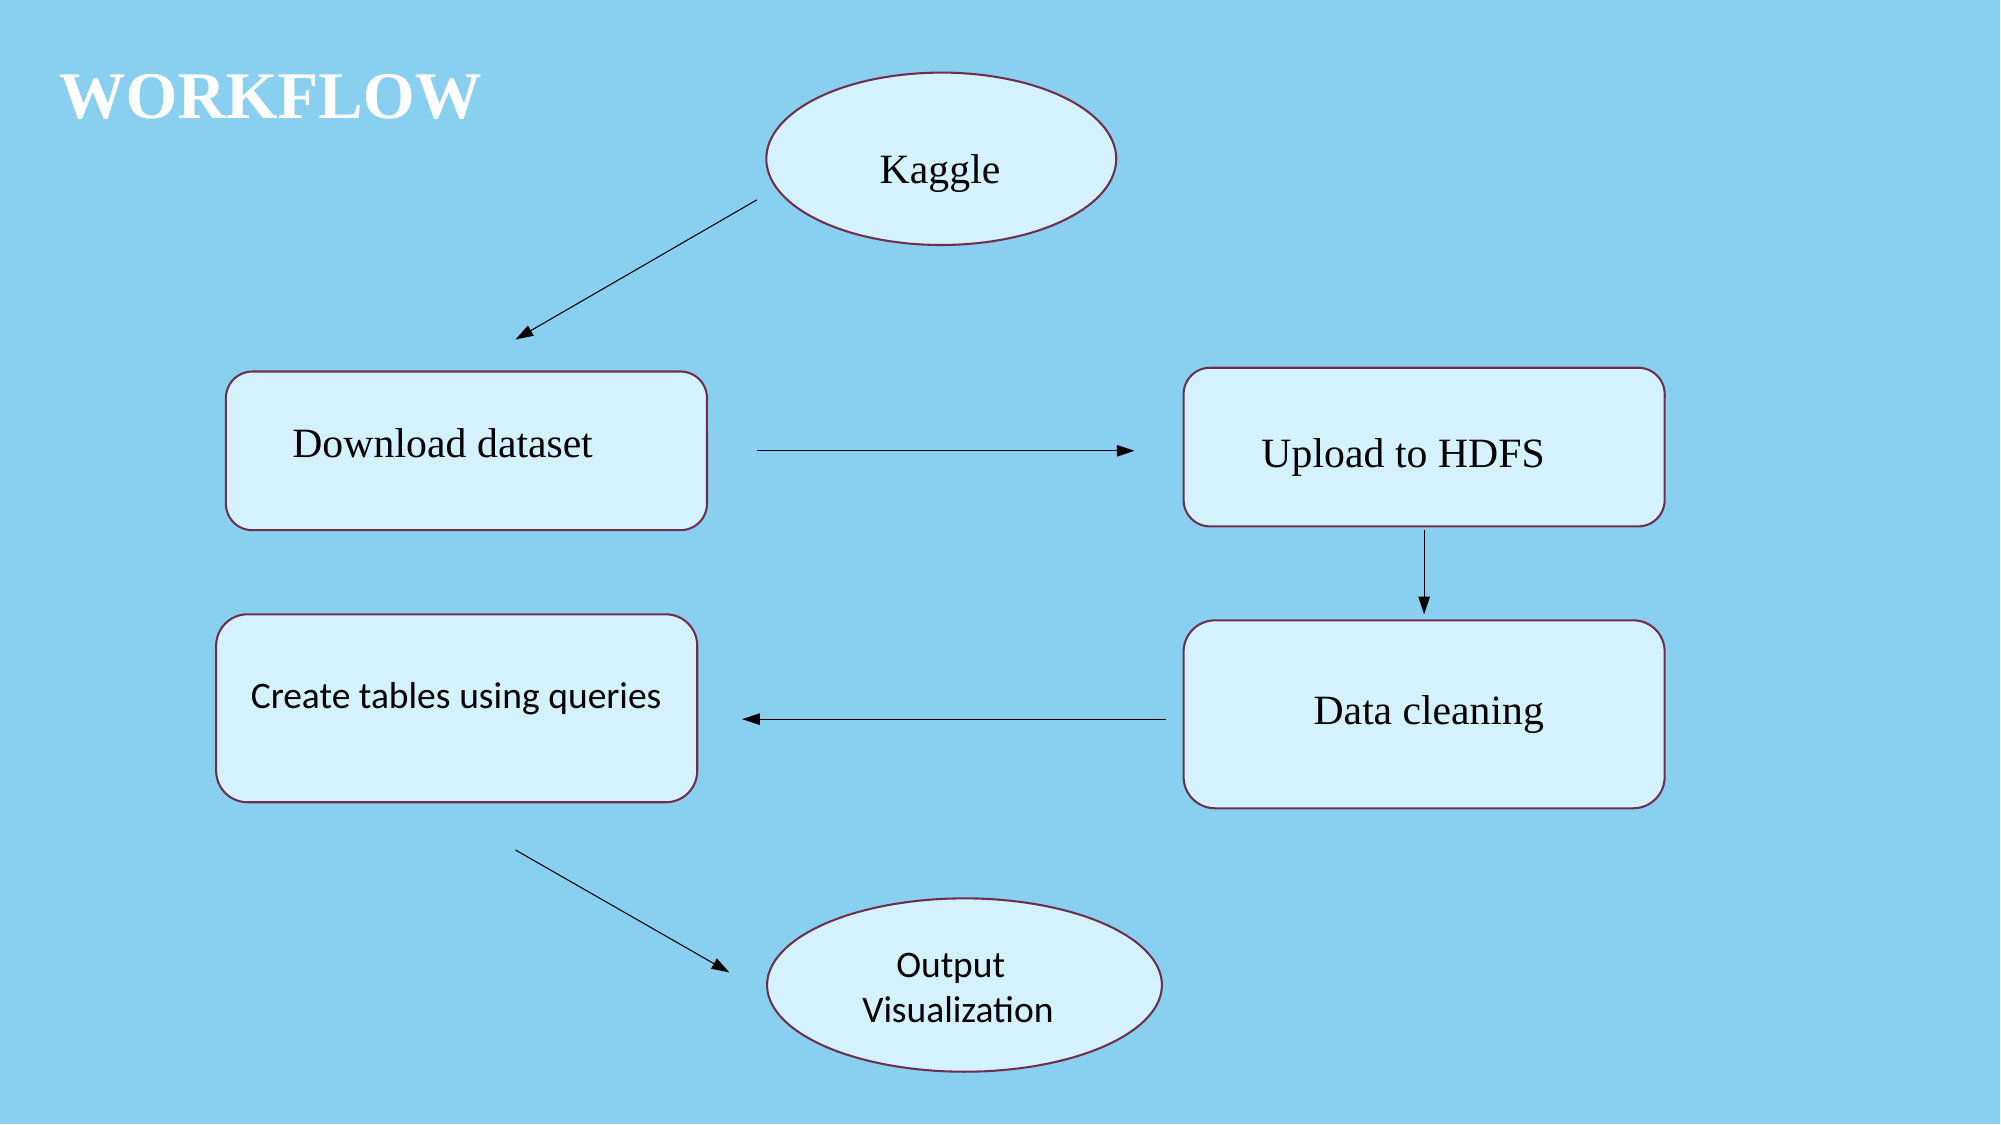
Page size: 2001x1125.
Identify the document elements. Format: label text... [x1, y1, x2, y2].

text_box [225, 371, 708, 531]
text_box [216, 614, 698, 803]
text_box Kaggle [864, 134, 1065, 200]
text_box Output Visualization [847, 932, 1082, 1039]
text_box [767, 898, 1162, 1072]
text_box [766, 72, 1117, 246]
text_box Download dataset [277, 408, 716, 474]
picture [0, 0, 2000, 1124]
text_box [1183, 620, 1665, 809]
text_box Upload to HDFS [1246, 418, 1602, 484]
text_box Create tables using queries [235, 663, 687, 724]
text_box Data cleaning [1267, 675, 1628, 742]
text_box WORKFLOW [43, 44, 572, 141]
text_box [1183, 367, 1665, 527]
